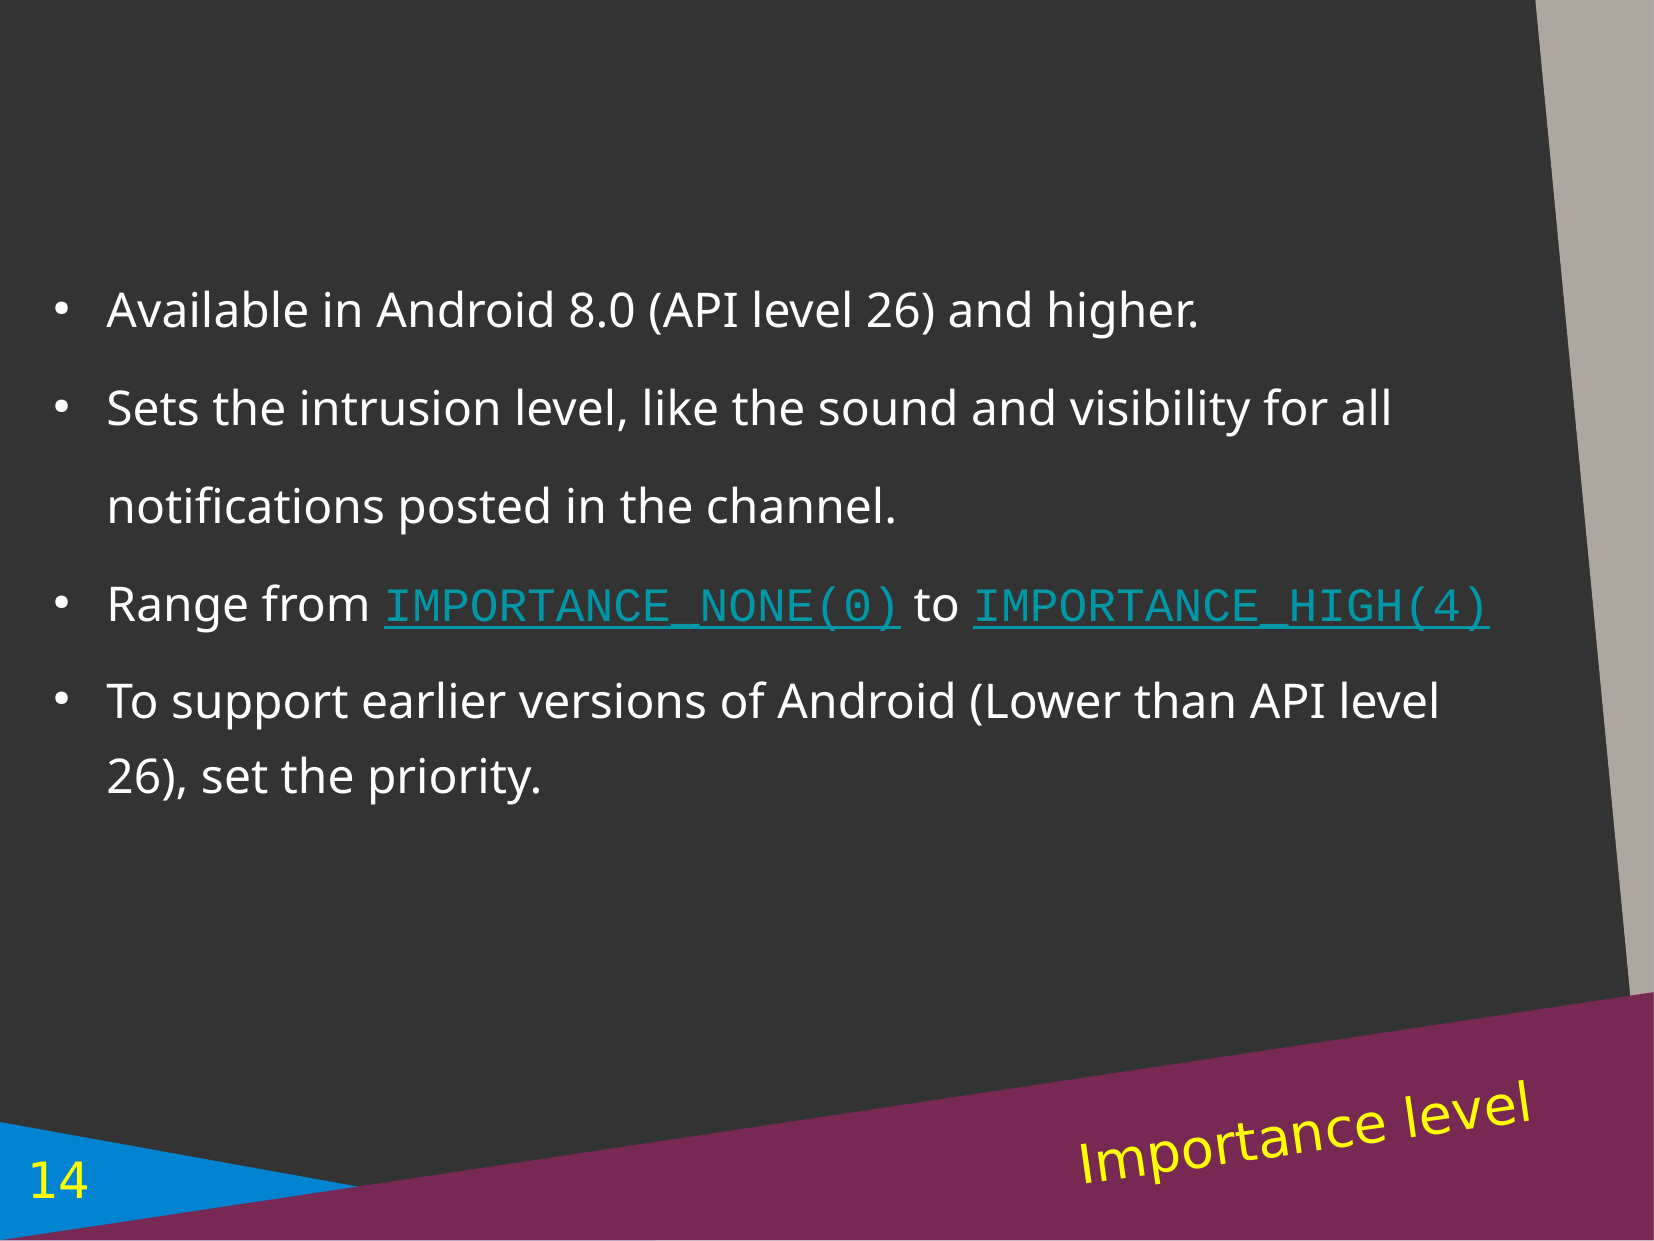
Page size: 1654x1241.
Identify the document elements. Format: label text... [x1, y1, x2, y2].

title Importance level [956, 995, 1654, 1241]
list Available in Android 8.0 (API level 26) and higher. Sets the intrusion level, like the sound and visibility for all notifications posted in the channel. Range from IMPORTANCE_NONE(0) to IMPORTANCE_HIGH(4) To support earlier versions of Android (Lower than API level 26), set the priority. [35, 59, 1524, 993]
